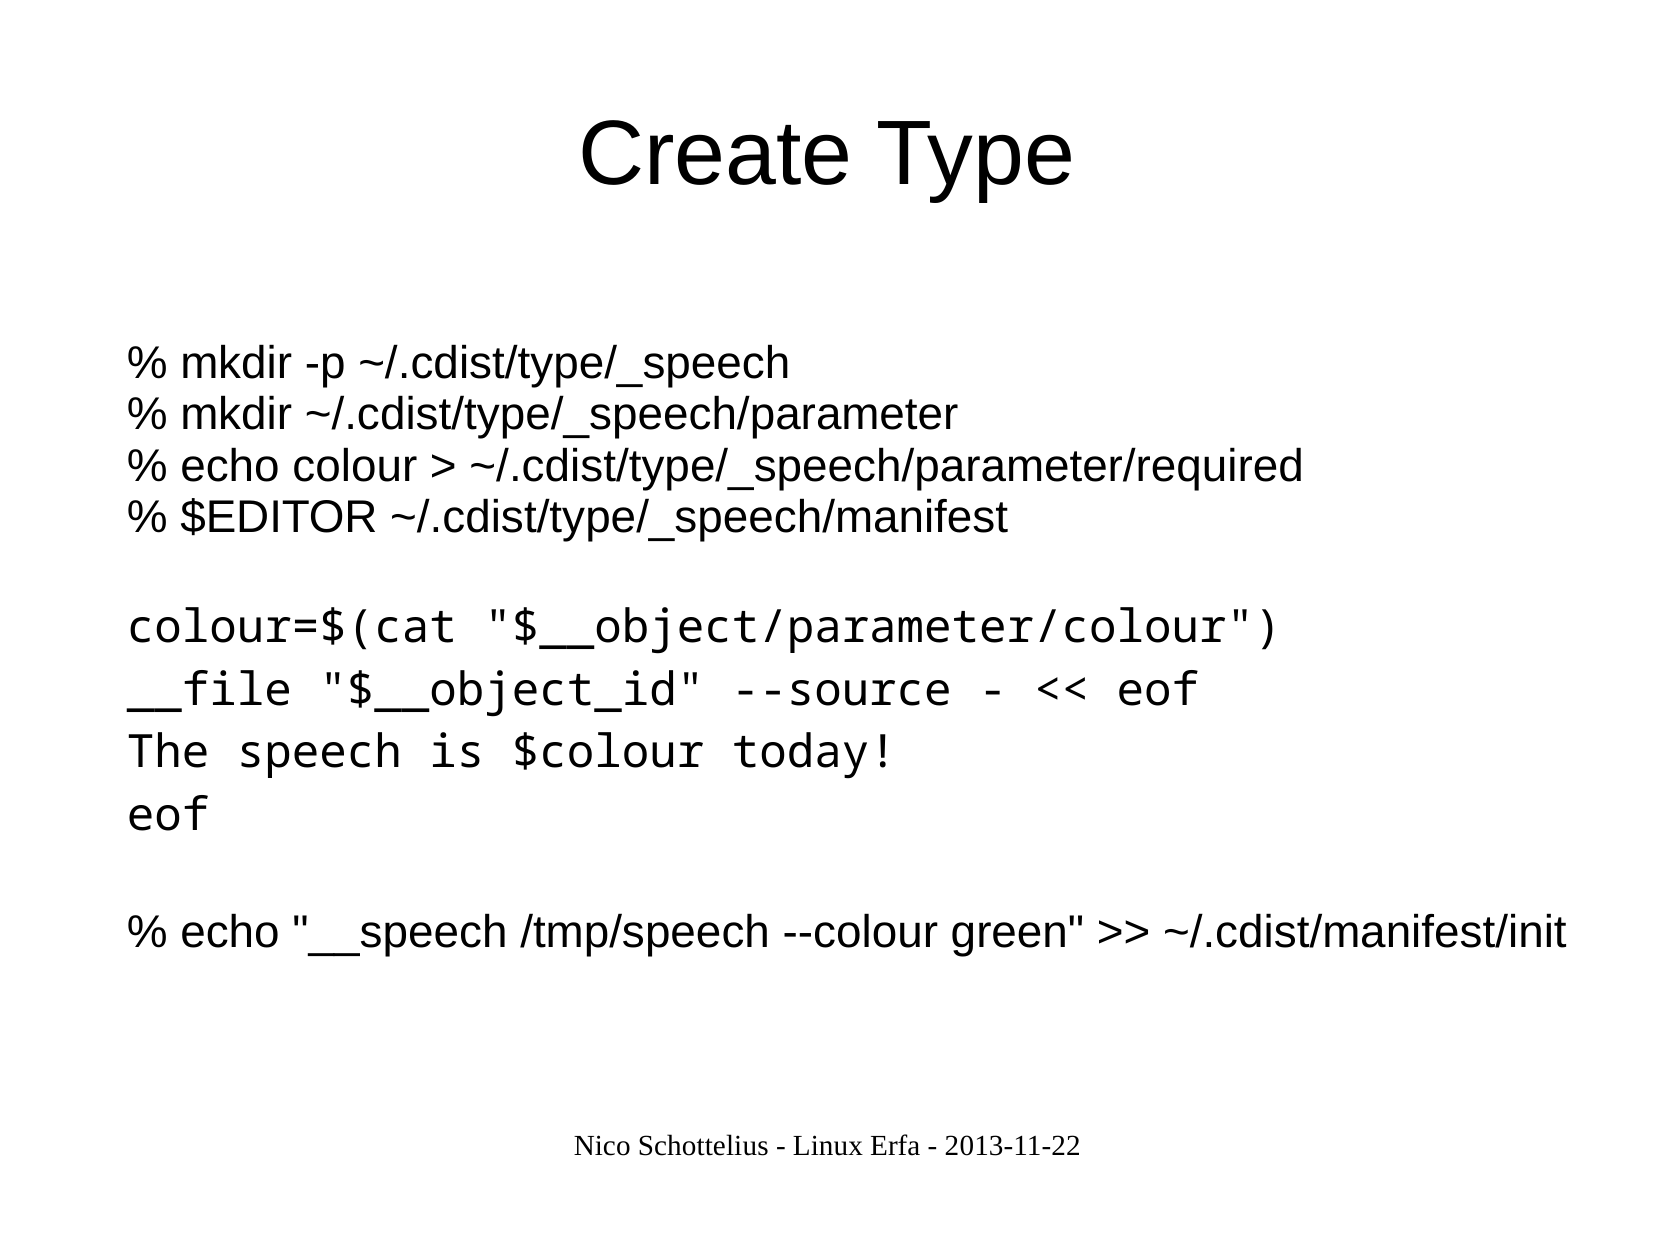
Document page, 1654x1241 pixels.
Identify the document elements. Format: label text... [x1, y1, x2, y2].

text_box % mkdir -p ~/.cdist/type/_speech % mkdir ~/.cdist/type/_speech/parameter % echo colour > ~/.cdist/type/_speech/parameter/required % $EDITOR ~/.cdist/type/_speech/manifest colour=$(cat "$__object/parameter/colour") __file "$__object_id" --source - << eof The speech is $colour today! eof % echo "__speech /tmp/speech --colour green" >> ~/.cdist/manifest/init [112, 329, 1611, 1191]
title Create Type [82, 49, 1571, 257]
